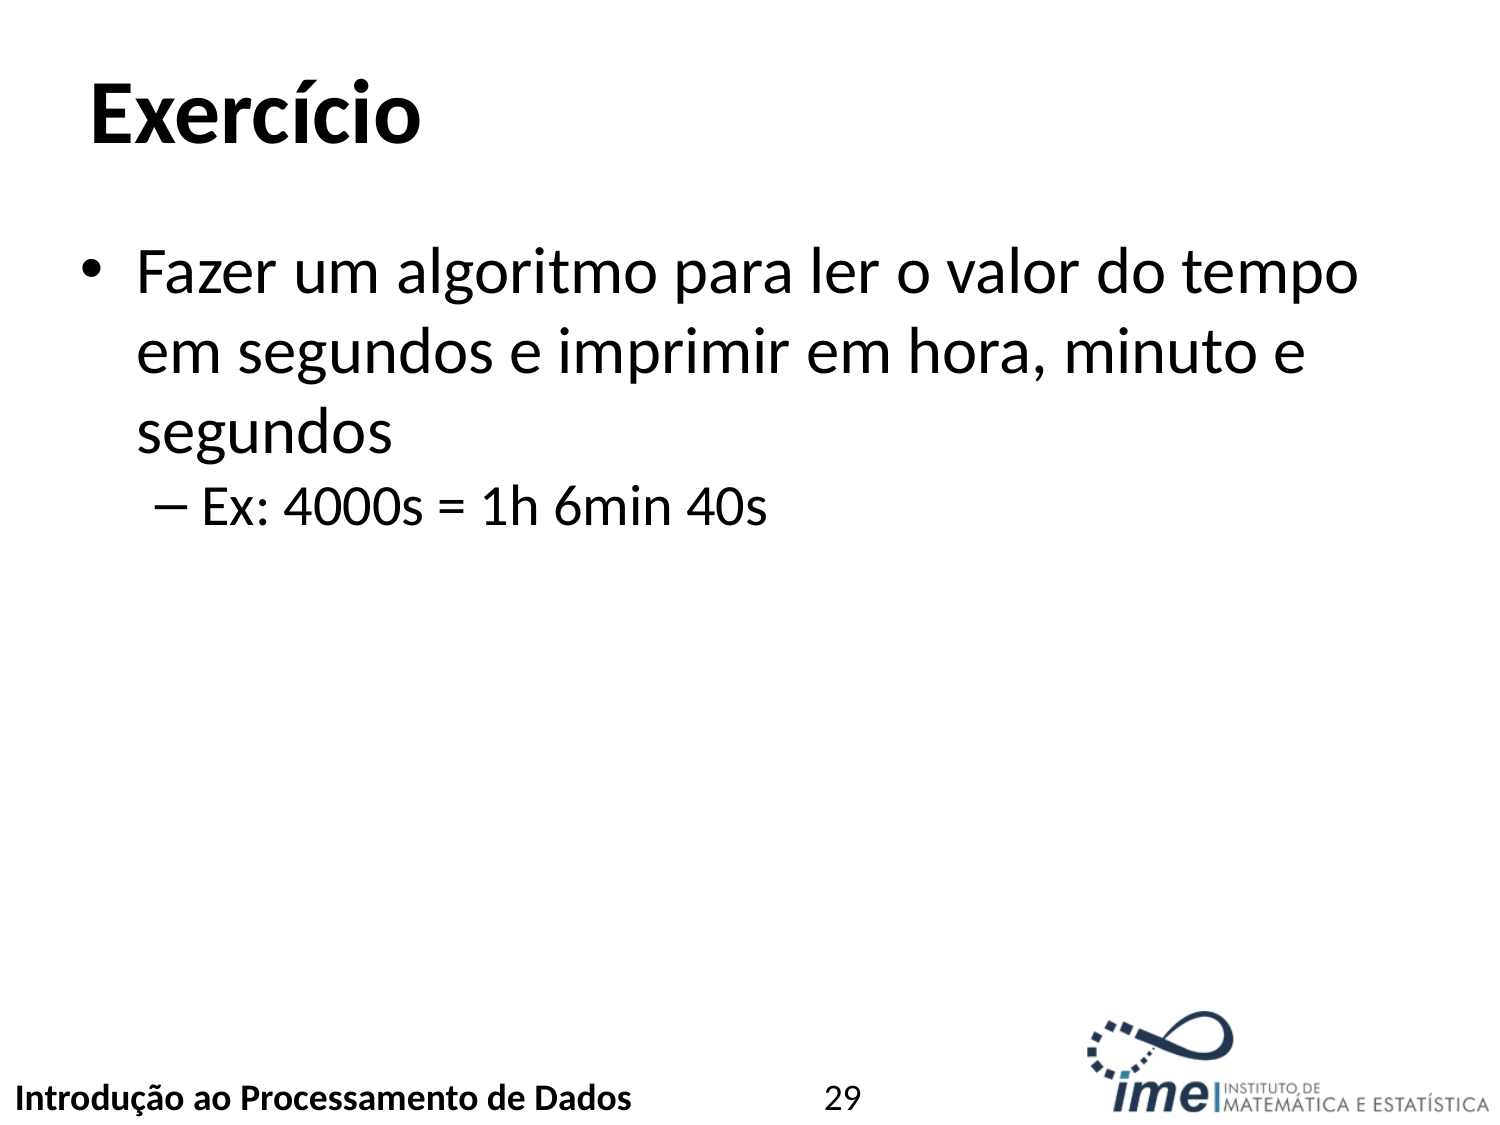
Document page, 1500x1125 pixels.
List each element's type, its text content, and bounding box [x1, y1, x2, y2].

text_box Fazer um algoritmo para ler o valor do tempo em segundos e imprimir em hora, minuto e segundos Ex: 4000s = 1h 6min 40s [64, 219, 1415, 544]
text_box <number> [808, 1065, 1159, 1125]
picture [1086, 1011, 1495, 1115]
text_box Exercício [75, 45, 1425, 233]
